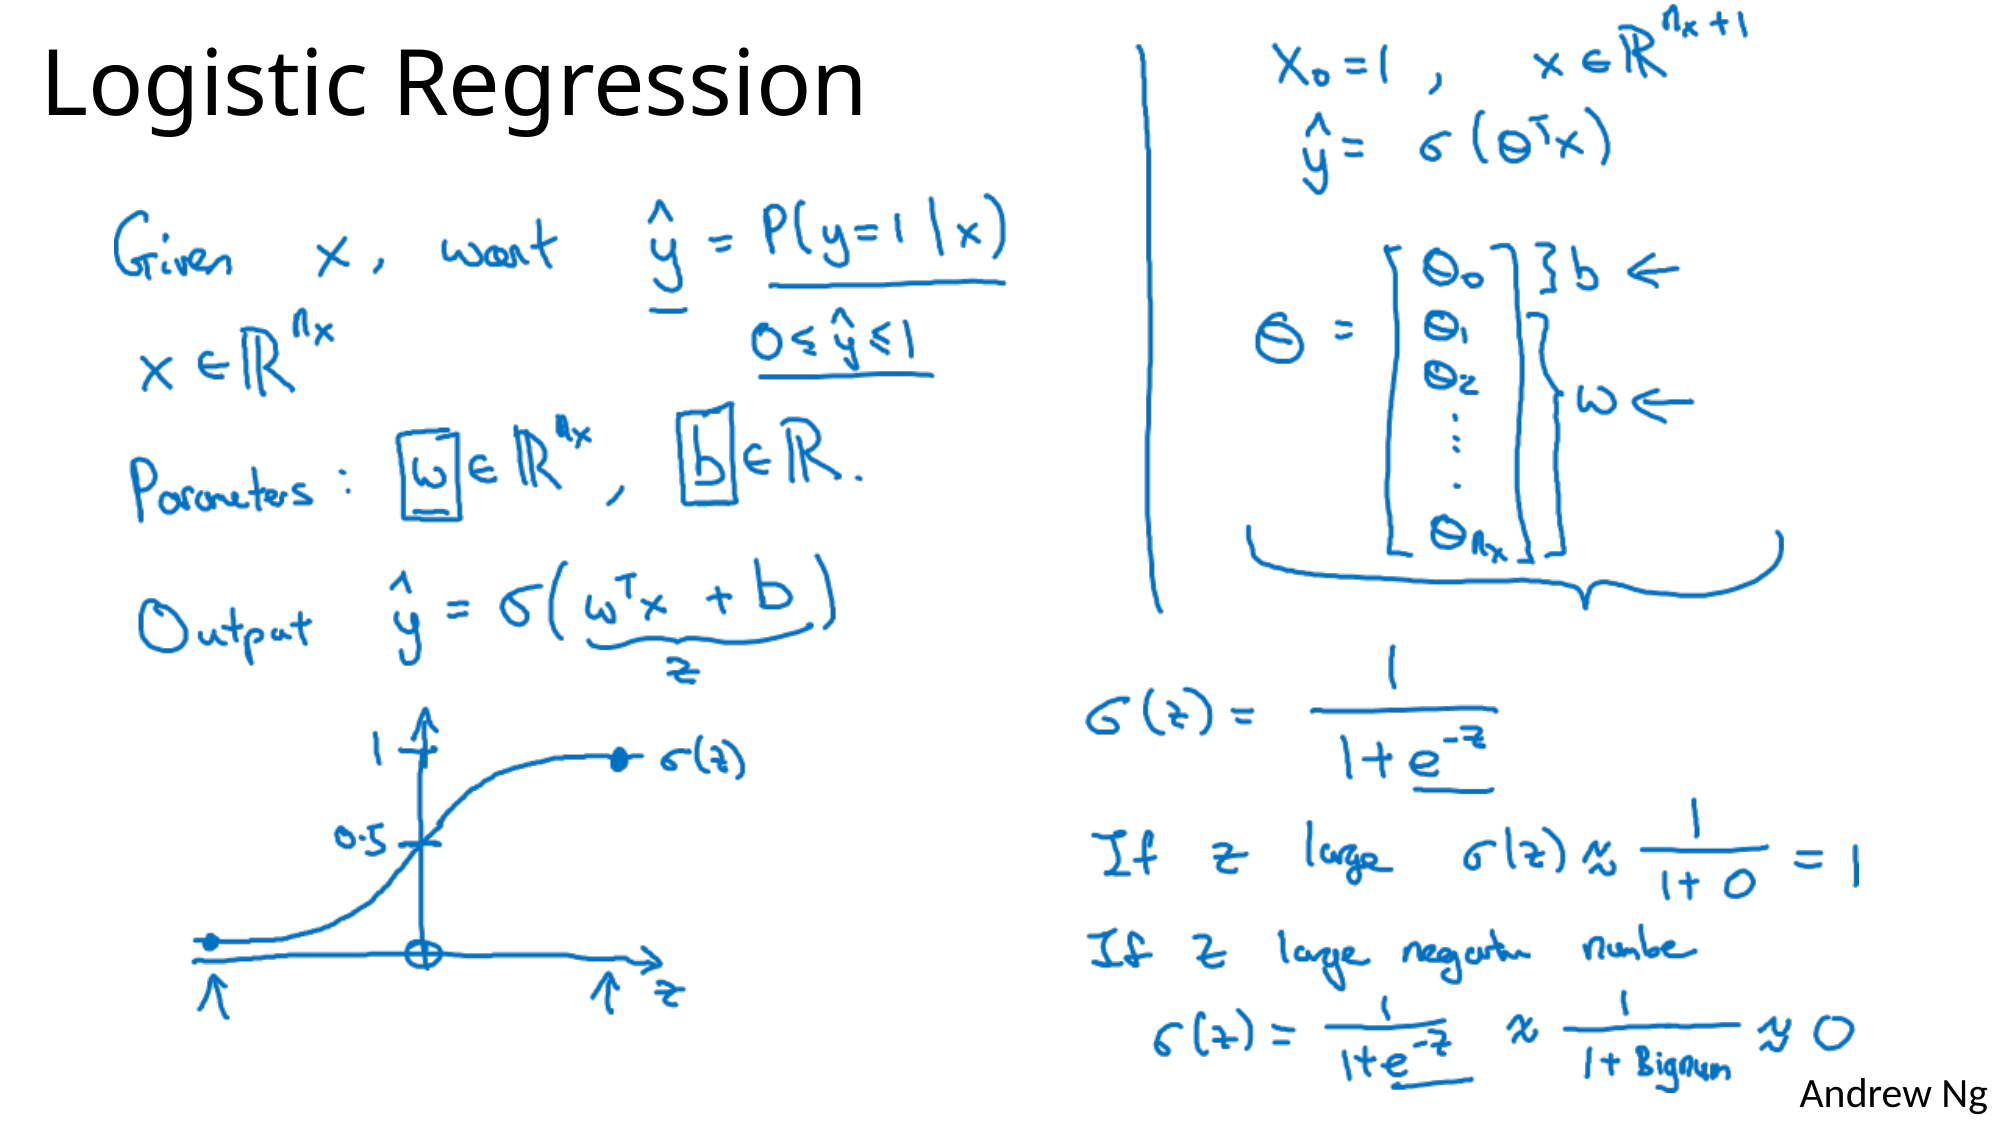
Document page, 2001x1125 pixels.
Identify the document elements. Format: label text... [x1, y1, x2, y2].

title Logistic Regression [25, 28, 114, 247]
picture [114, 4, 1859, 1093]
